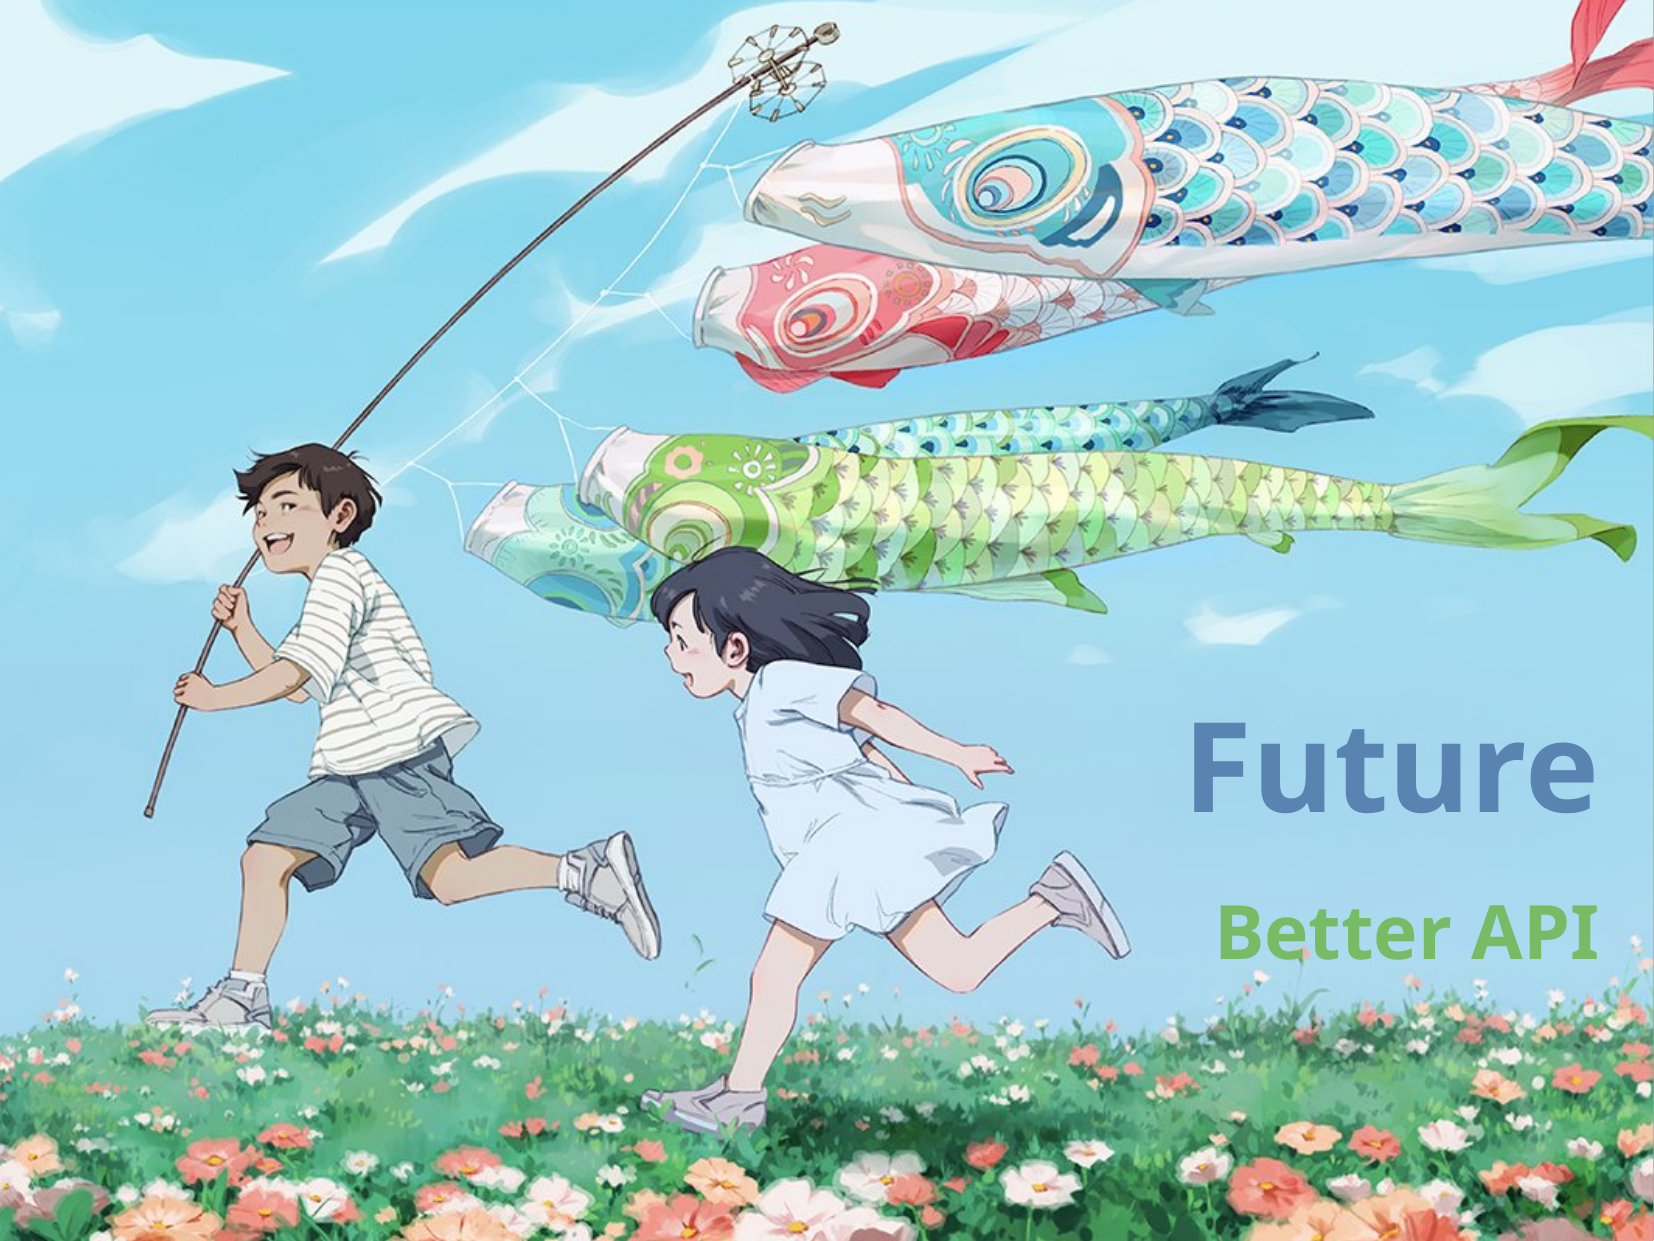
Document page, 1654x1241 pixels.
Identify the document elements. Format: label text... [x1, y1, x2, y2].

picture [0, 0, 1654, 1241]
list Future Better API [1093, 679, 1600, 1079]
